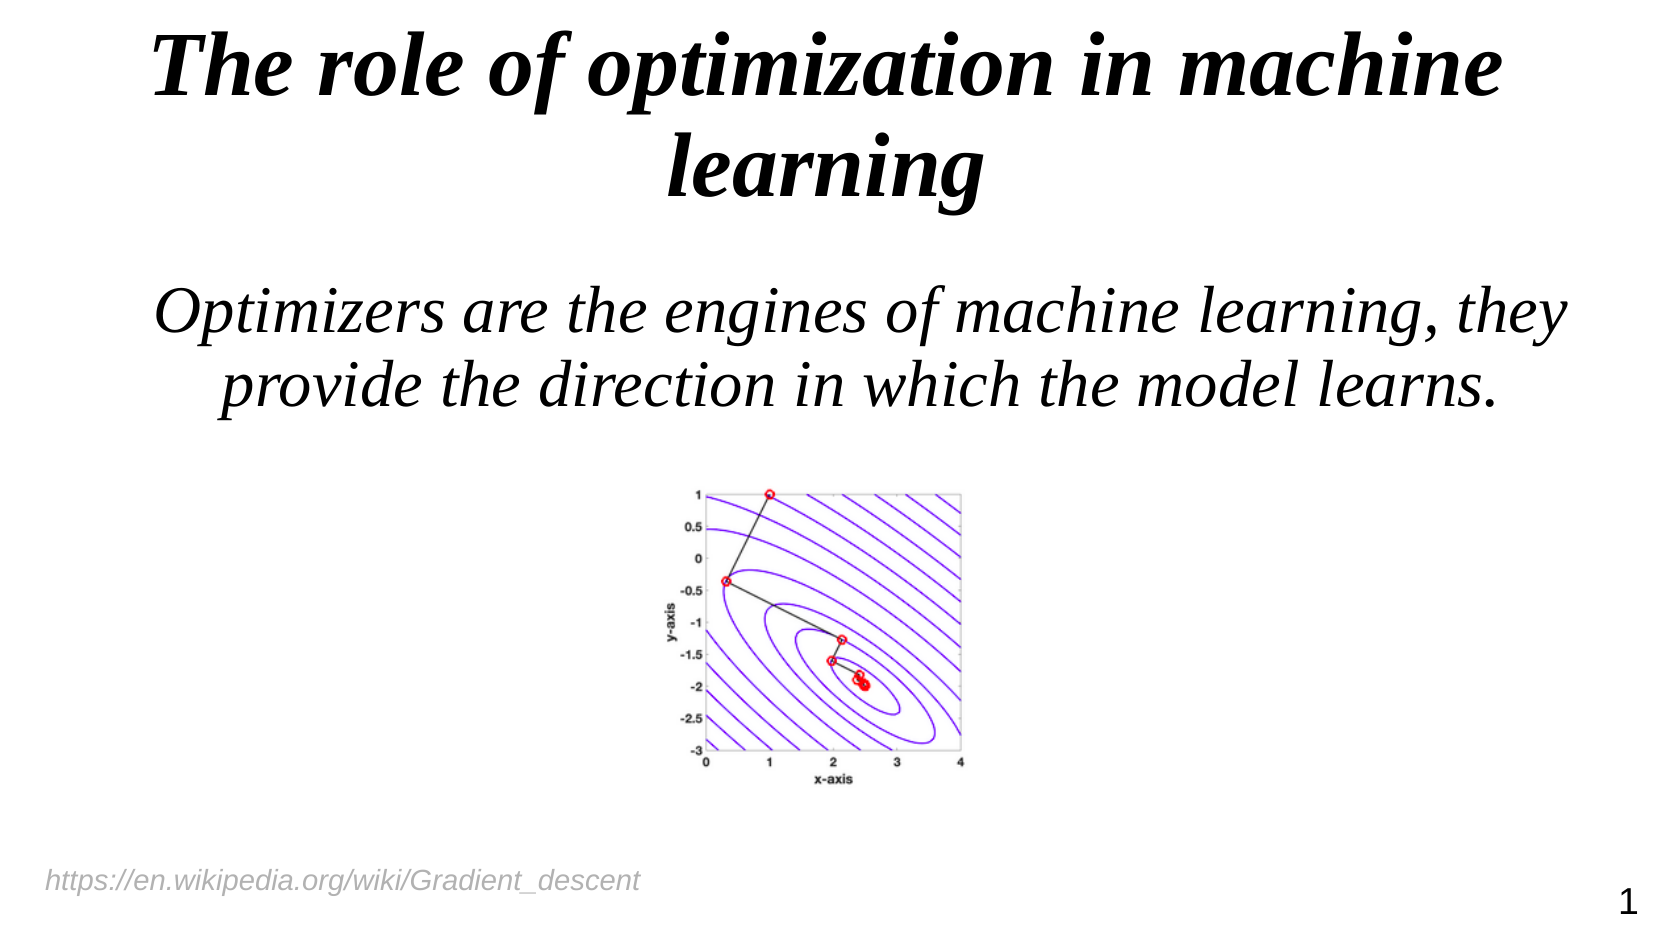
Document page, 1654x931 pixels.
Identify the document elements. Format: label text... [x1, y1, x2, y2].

list Optimizers are the engines of machine learning, they provide the direction in which the model learns. [82, 169, 1571, 709]
title The role of optimization in machine learning [82, 13, 1571, 169]
picture [662, 485, 991, 798]
text_box https://en.wikipedia.org/wiki/Gradient_descent [30, 856, 650, 904]
text_box 1 [1026, 860, 1654, 931]
